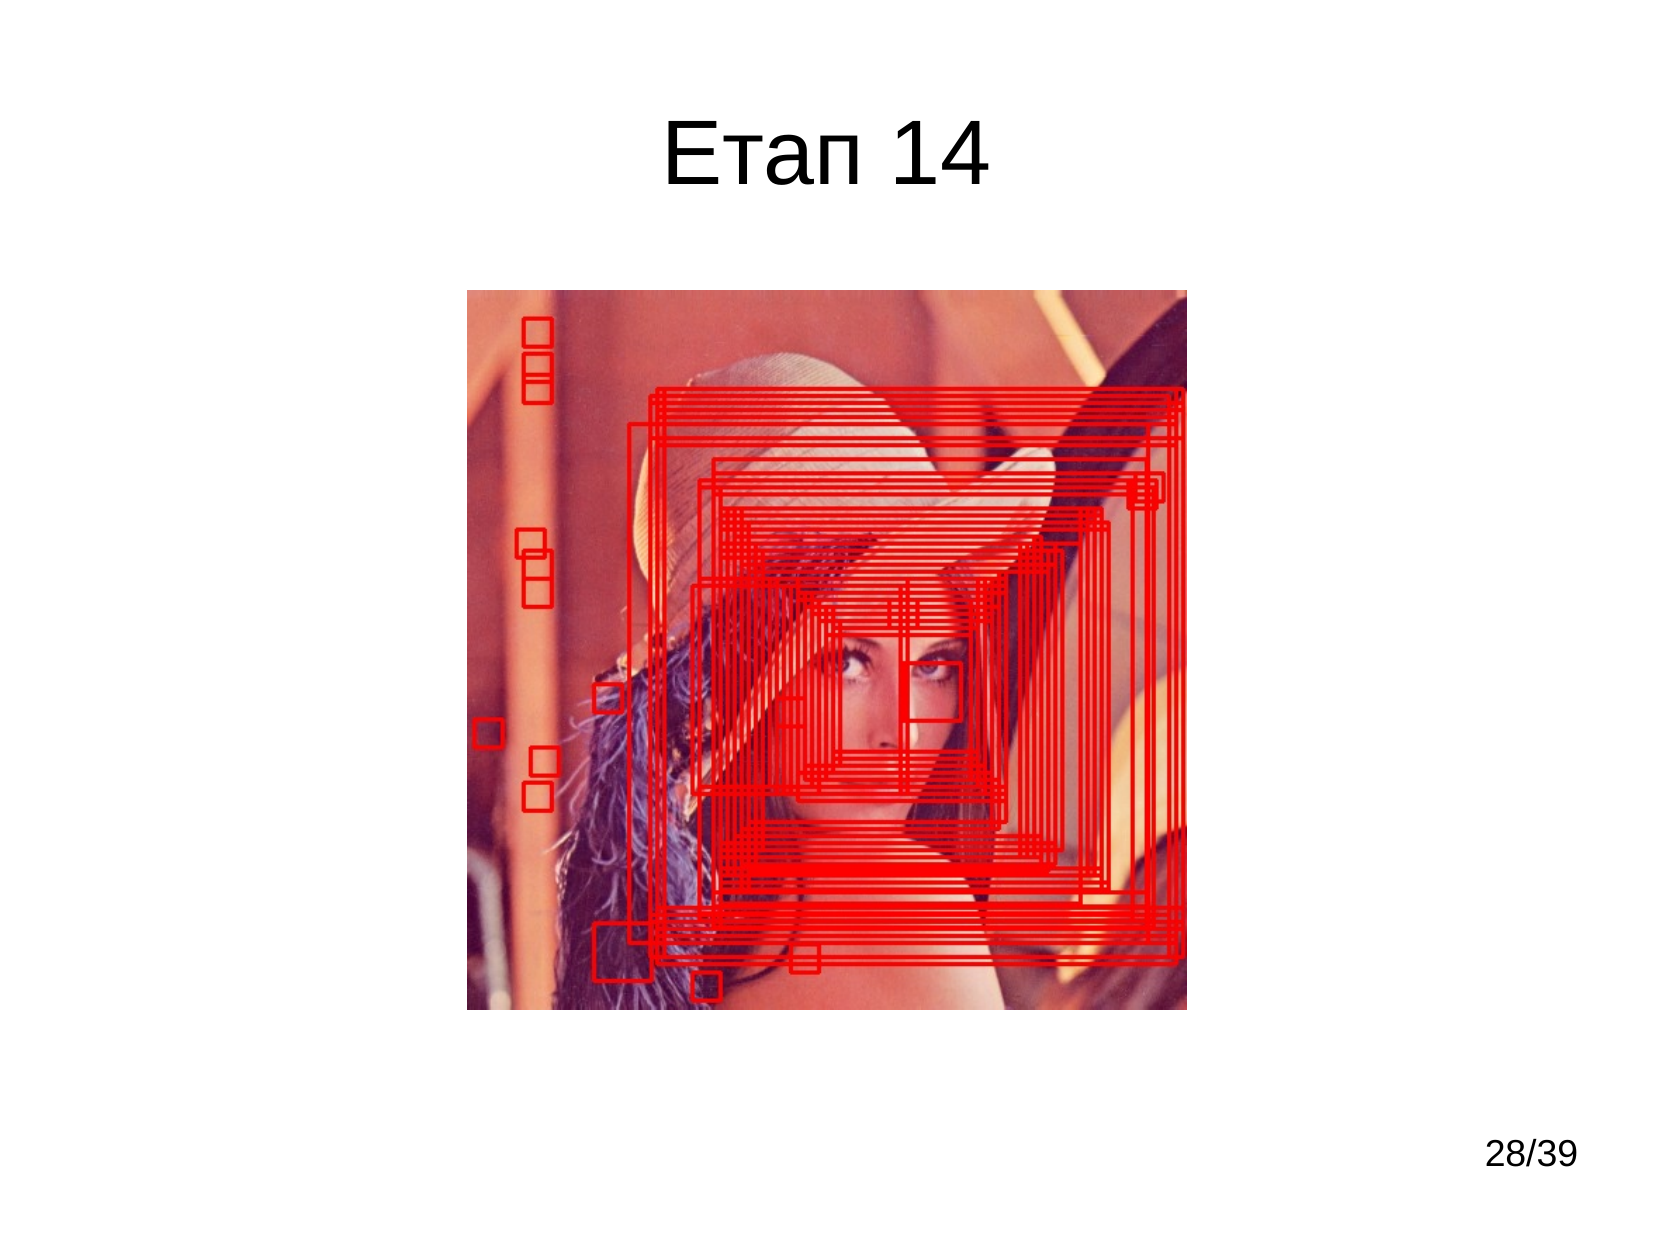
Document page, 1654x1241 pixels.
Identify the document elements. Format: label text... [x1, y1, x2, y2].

text_box 28/39 [1470, 1125, 1606, 1182]
title Етап 14 [82, 49, 1571, 257]
picture [467, 290, 1187, 1010]
